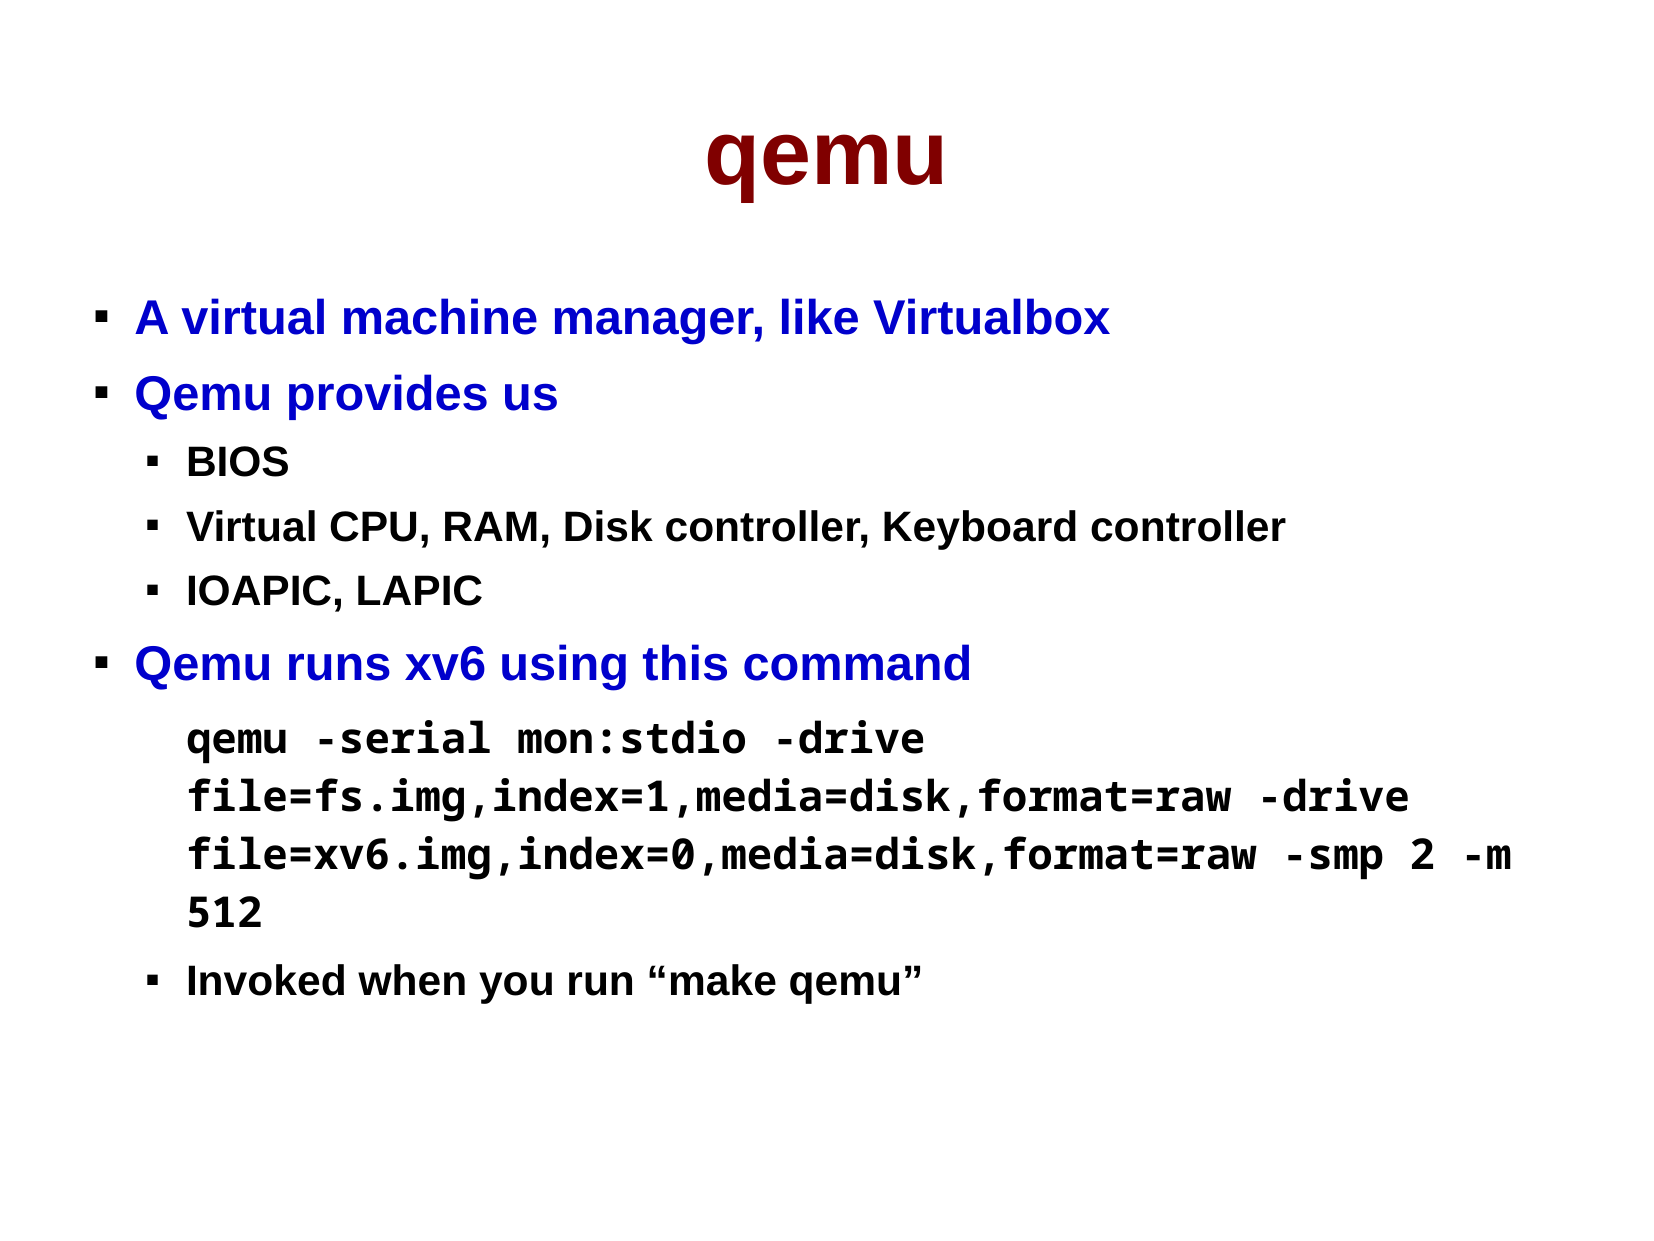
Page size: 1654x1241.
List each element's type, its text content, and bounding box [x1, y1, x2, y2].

title qemu [82, 49, 1571, 257]
list A virtual machine manager, like Virtualbox Qemu provides us BIOS Virtual CPU, RAM, Disk controller, Keyboard controller IOAPIC, LAPIC Qemu runs xv6 using this command qemu -serial mon:stdio -drive file=fs.img,index=1,media=disk,format=raw -drive file=xv6.img,index=0,media=disk,format=raw -smp 2 -m 512 Invoked when you run “make qemu” [82, 290, 1571, 1010]
